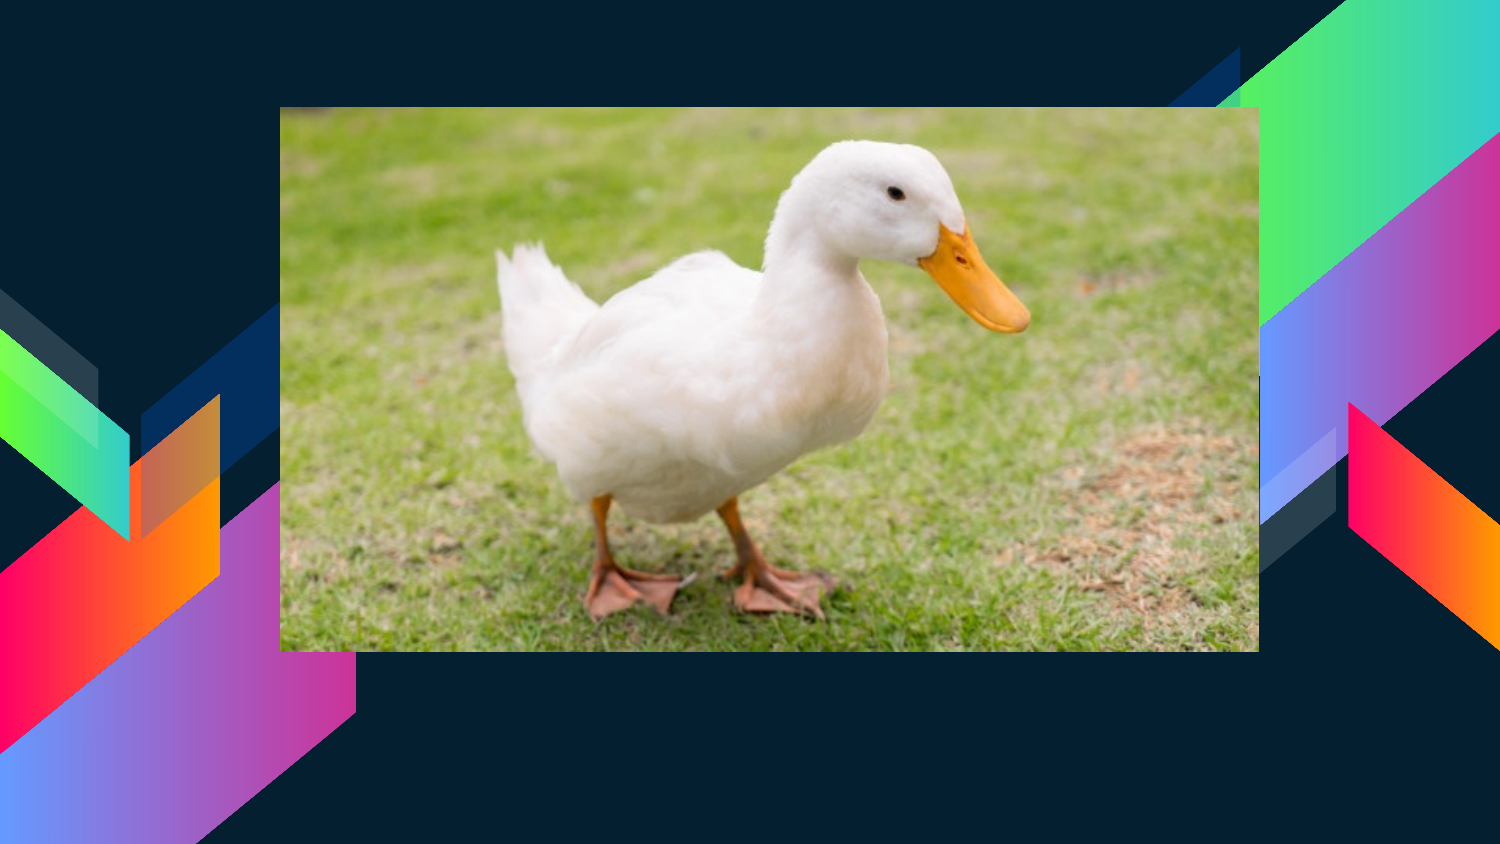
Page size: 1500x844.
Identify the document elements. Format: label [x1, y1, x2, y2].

picture [280, 107, 1259, 652]
